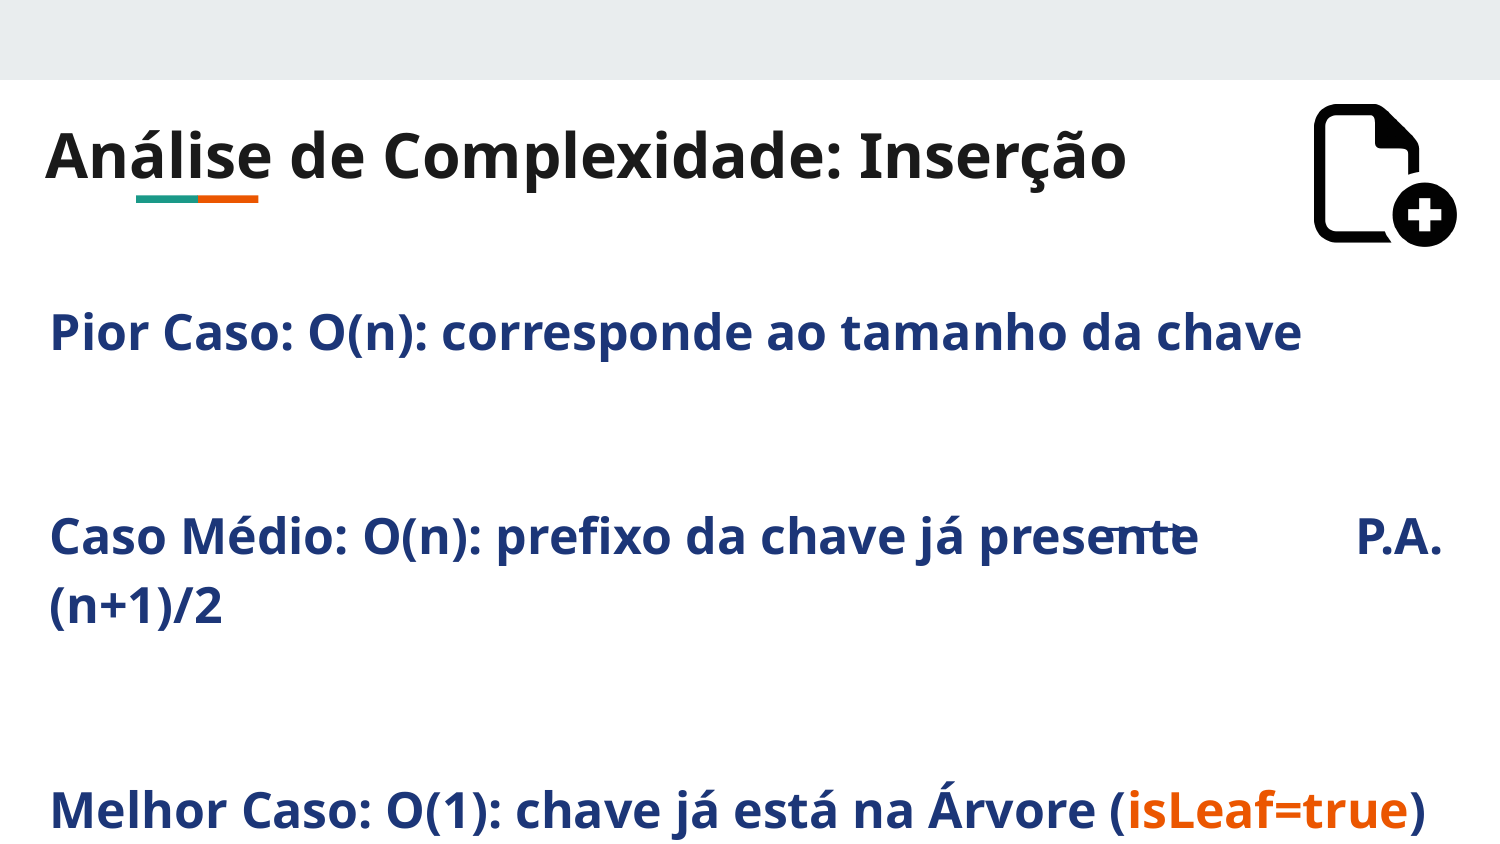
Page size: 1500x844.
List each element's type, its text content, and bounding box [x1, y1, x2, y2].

picture [1314, 104, 1460, 250]
title Análise de Complexidade: Inserção [30, 101, 1292, 189]
list Pior Caso: O(n): corresponde ao tamanho da chave Caso Médio: O(n): prefixo da chave já presente P.A. (n+1)/2 Melhor Caso: O(1): chave já está na Árvore (isLeaf=true) [34, 276, 1500, 831]
